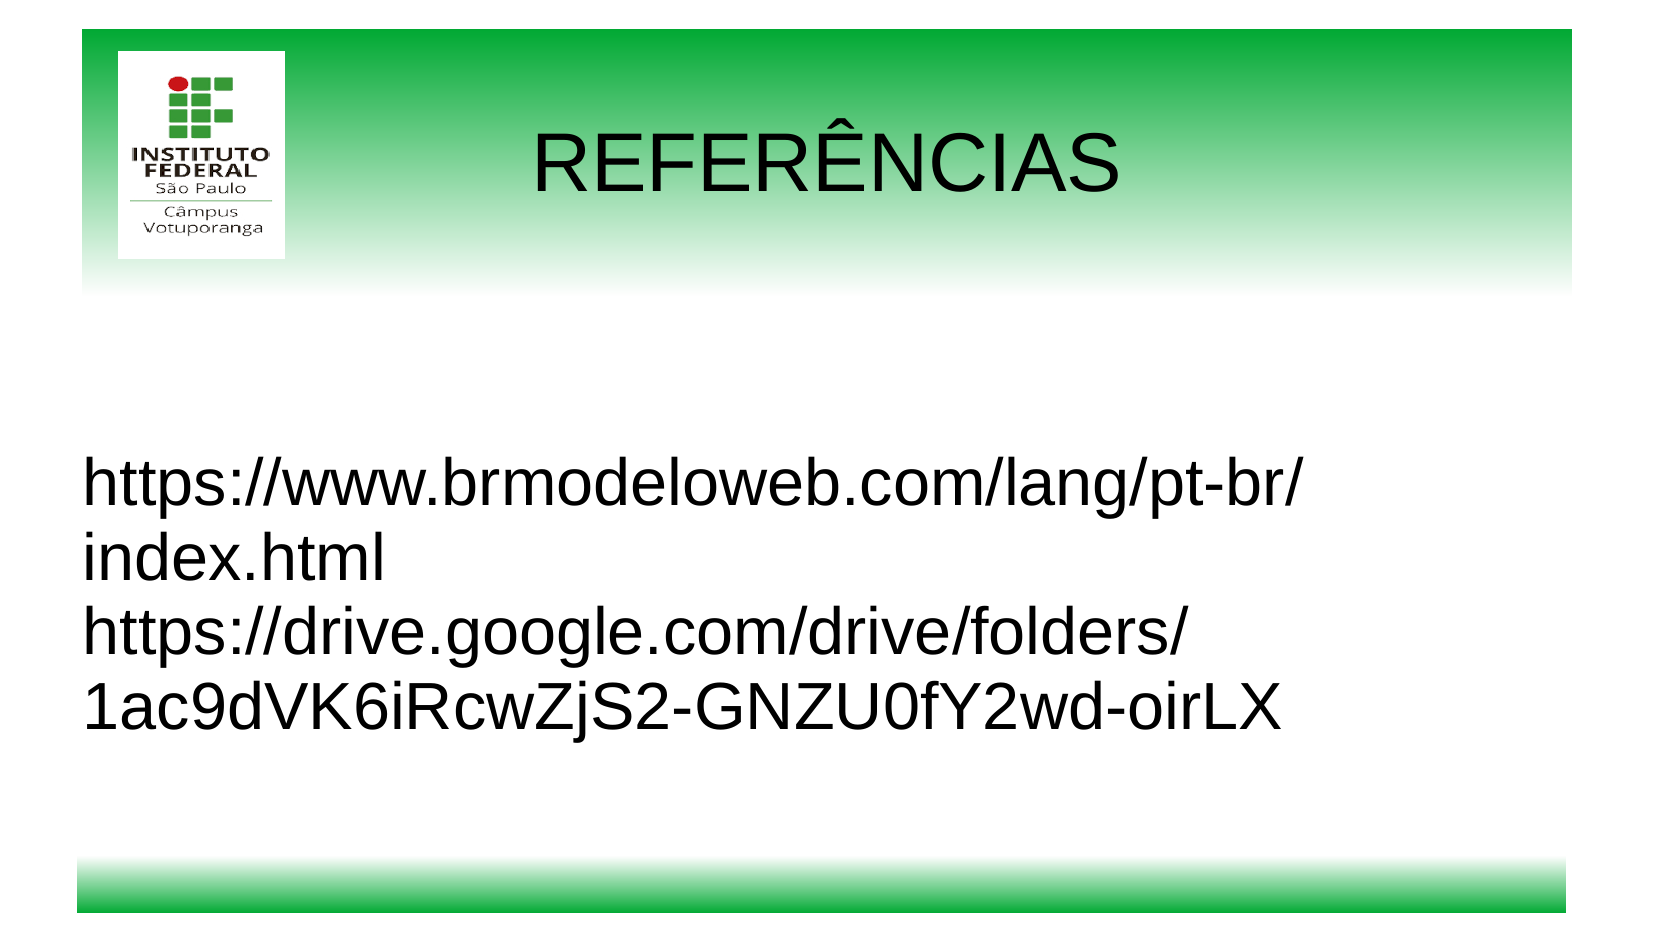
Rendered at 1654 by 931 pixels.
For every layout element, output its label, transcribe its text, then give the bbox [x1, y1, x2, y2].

text_box https://www.brmodeloweb.com/lang/pt-br/index.html https://drive.google.com/drive/folders/1ac9dVK6iRcwZjS2-GNZU0fY2wd-oirLX [82, 354, 1572, 835]
title [77, 856, 1566, 913]
picture [118, 51, 285, 259]
title REFERÊNCIAS [82, 29, 1571, 296]
